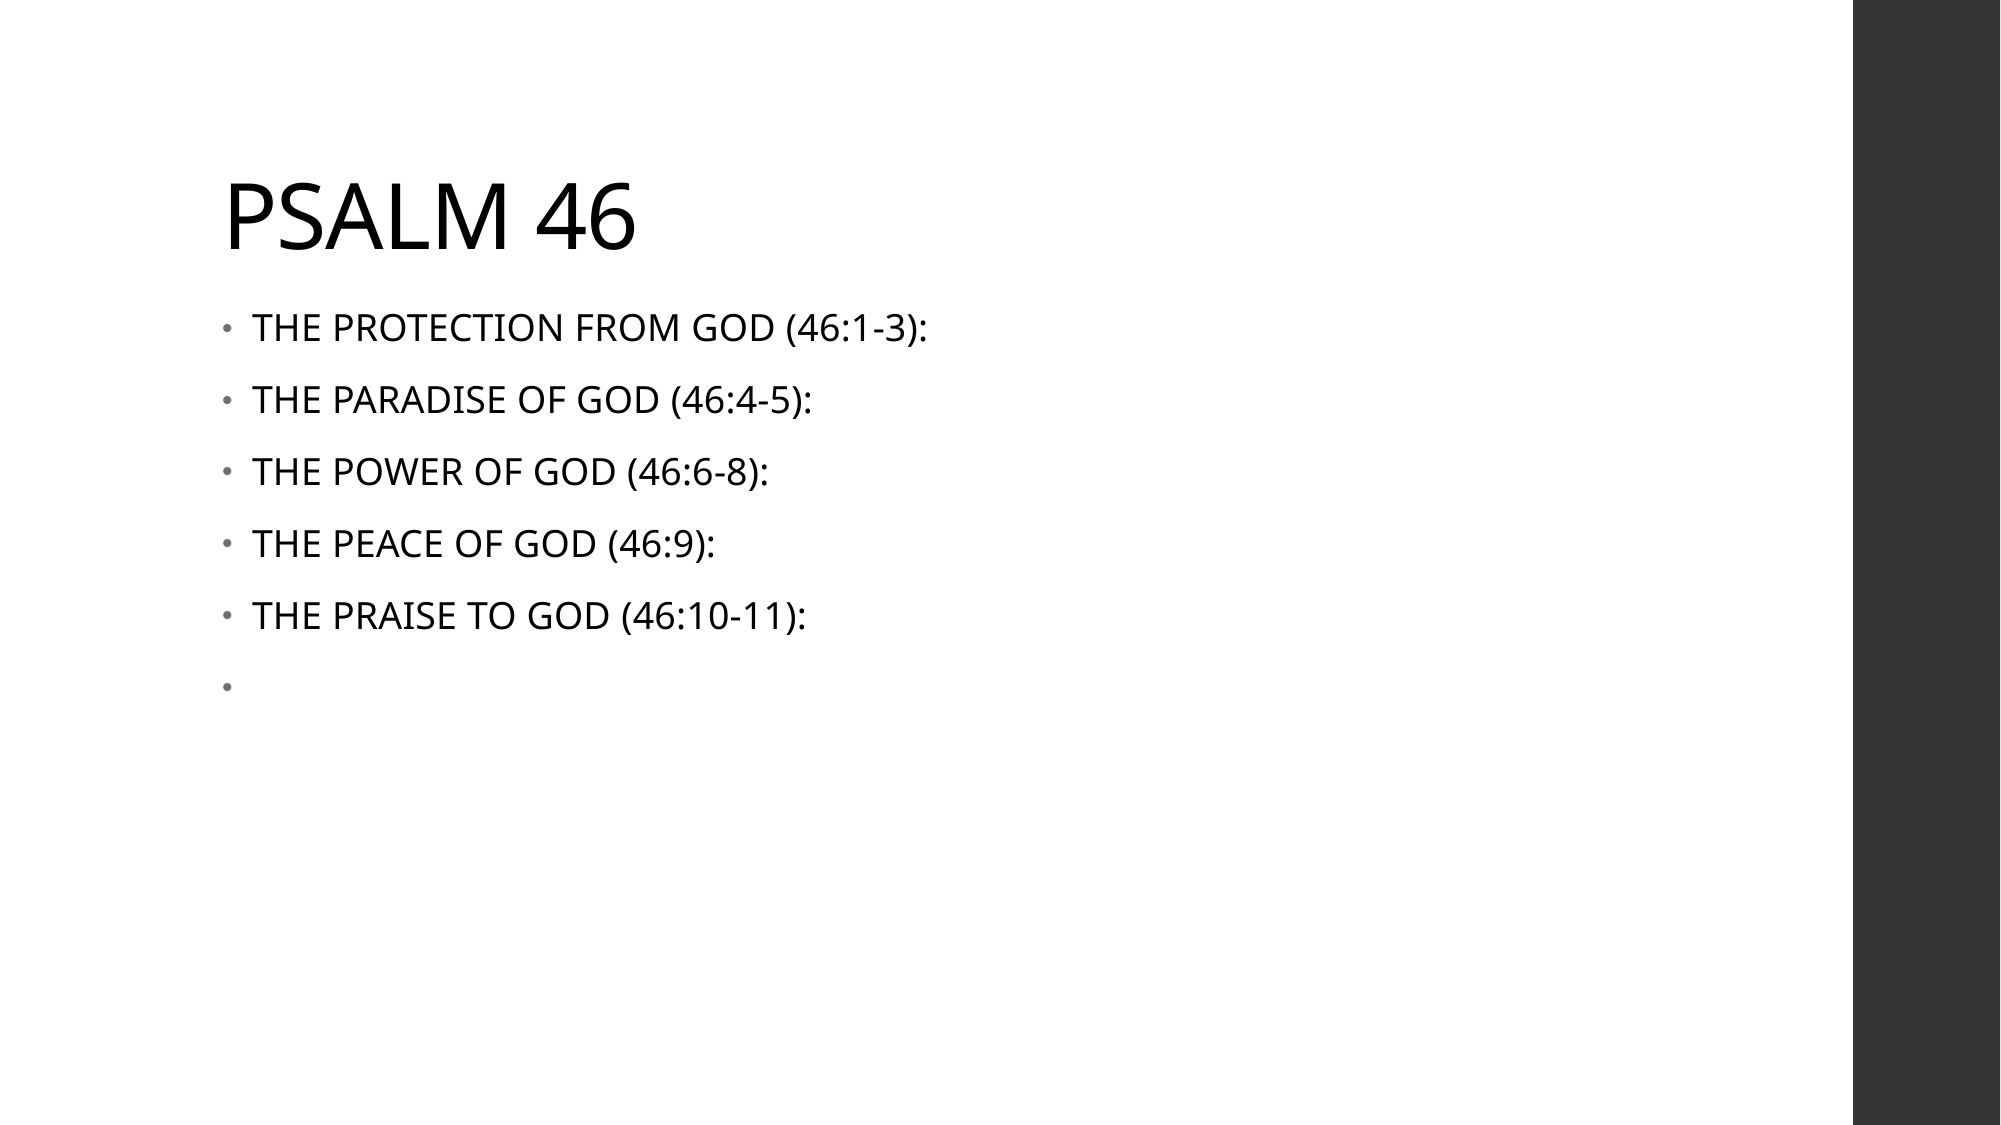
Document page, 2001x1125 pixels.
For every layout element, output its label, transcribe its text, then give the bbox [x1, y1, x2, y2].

title PSALM 46 [206, 60, 1797, 278]
list THE PROTECTION FROM GOD (46:1-3): THE PARADISE OF GOD (46:4-5): THE POWER OF GOD (46:6-8): THE PEACE OF GOD (46:9): THE PRAISE TO GOD (46:10-11): [206, 299, 1617, 1014]
